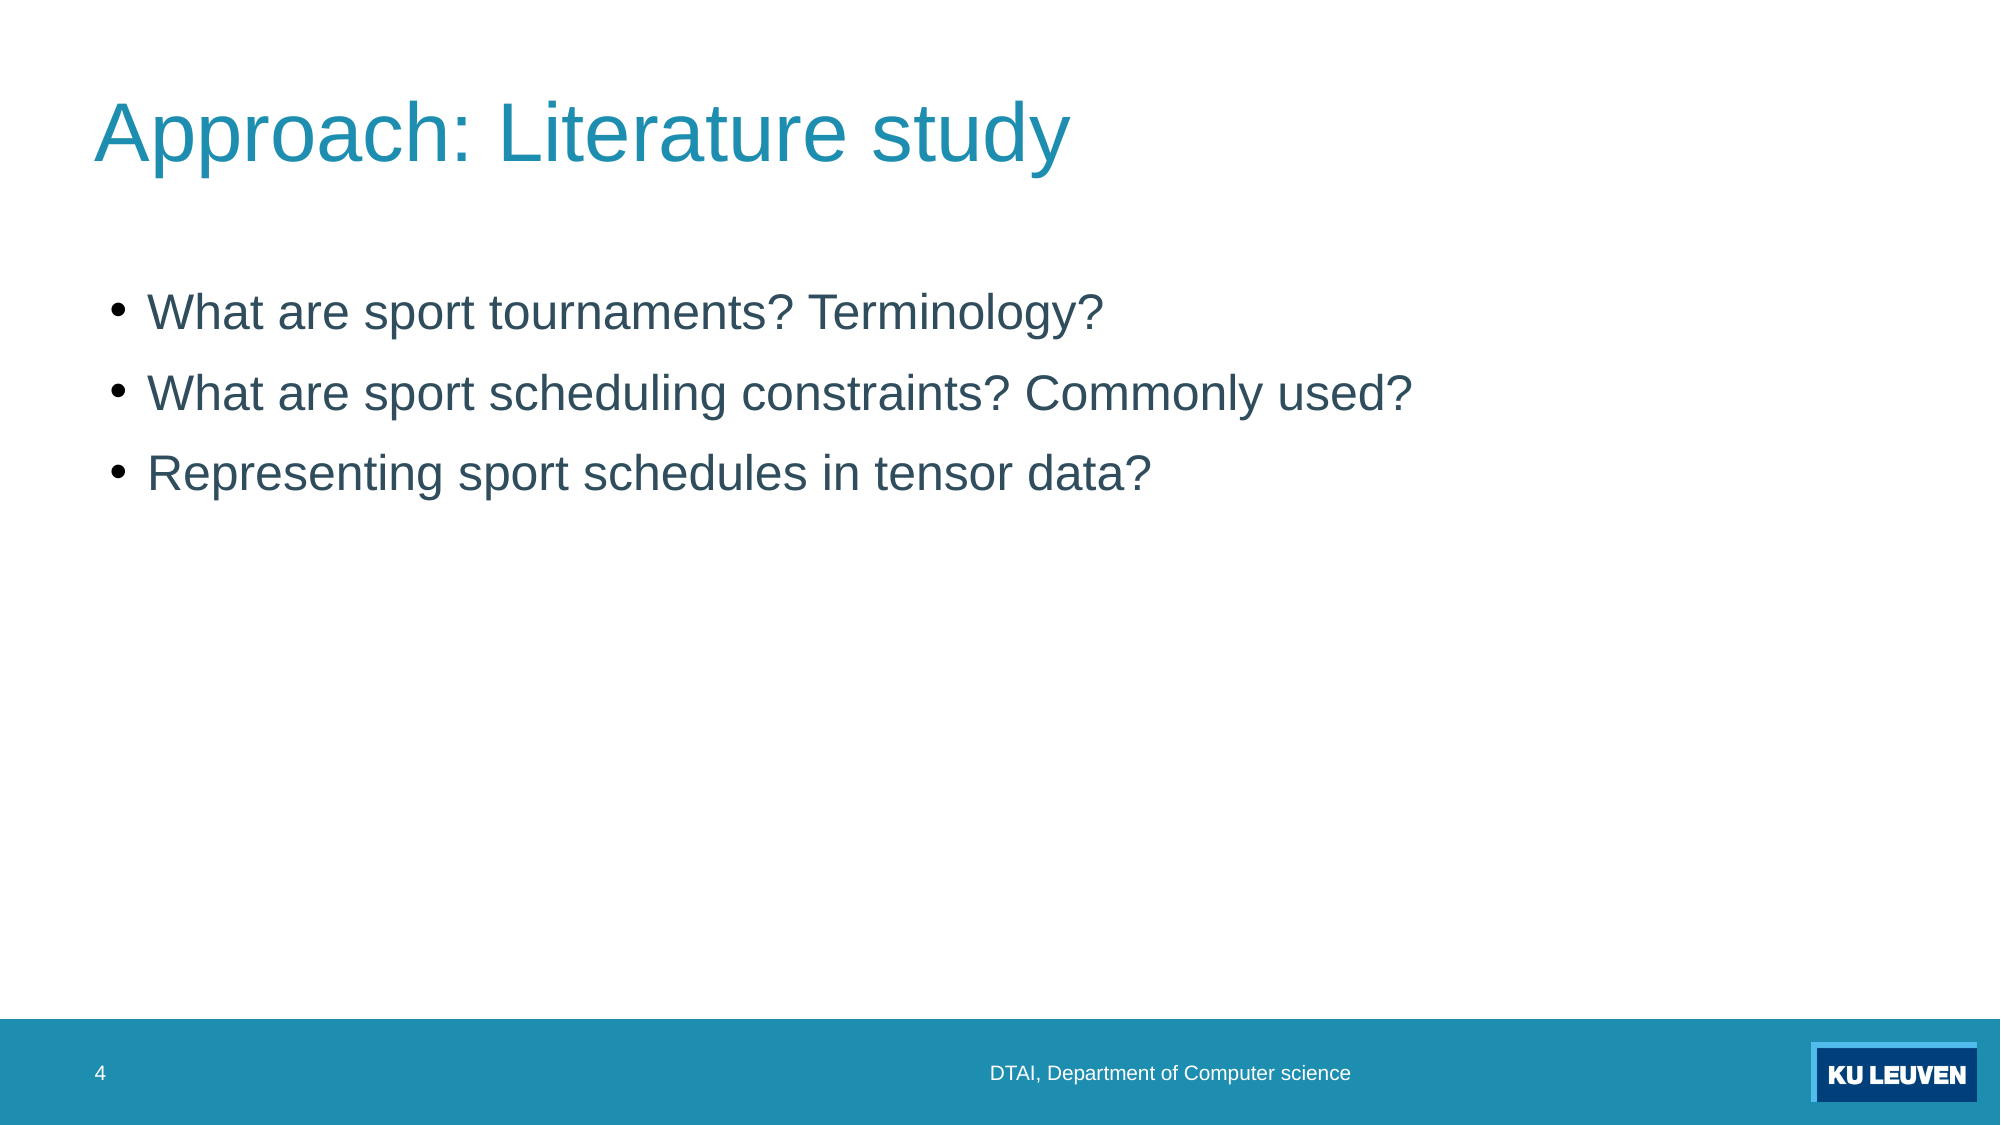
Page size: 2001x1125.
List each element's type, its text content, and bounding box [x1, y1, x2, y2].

text_box DTAI, Department of Computer science [989, 1018, 1809, 1125]
list What are sport tournaments? Terminology? What are sport scheduling constraints? Commonly used? Representing sport schedules in tensor data? [94, 271, 1906, 1004]
title Approach: Literature study [94, 33, 1906, 223]
text_box ‹nr.› [94, 1018, 201, 1125]
